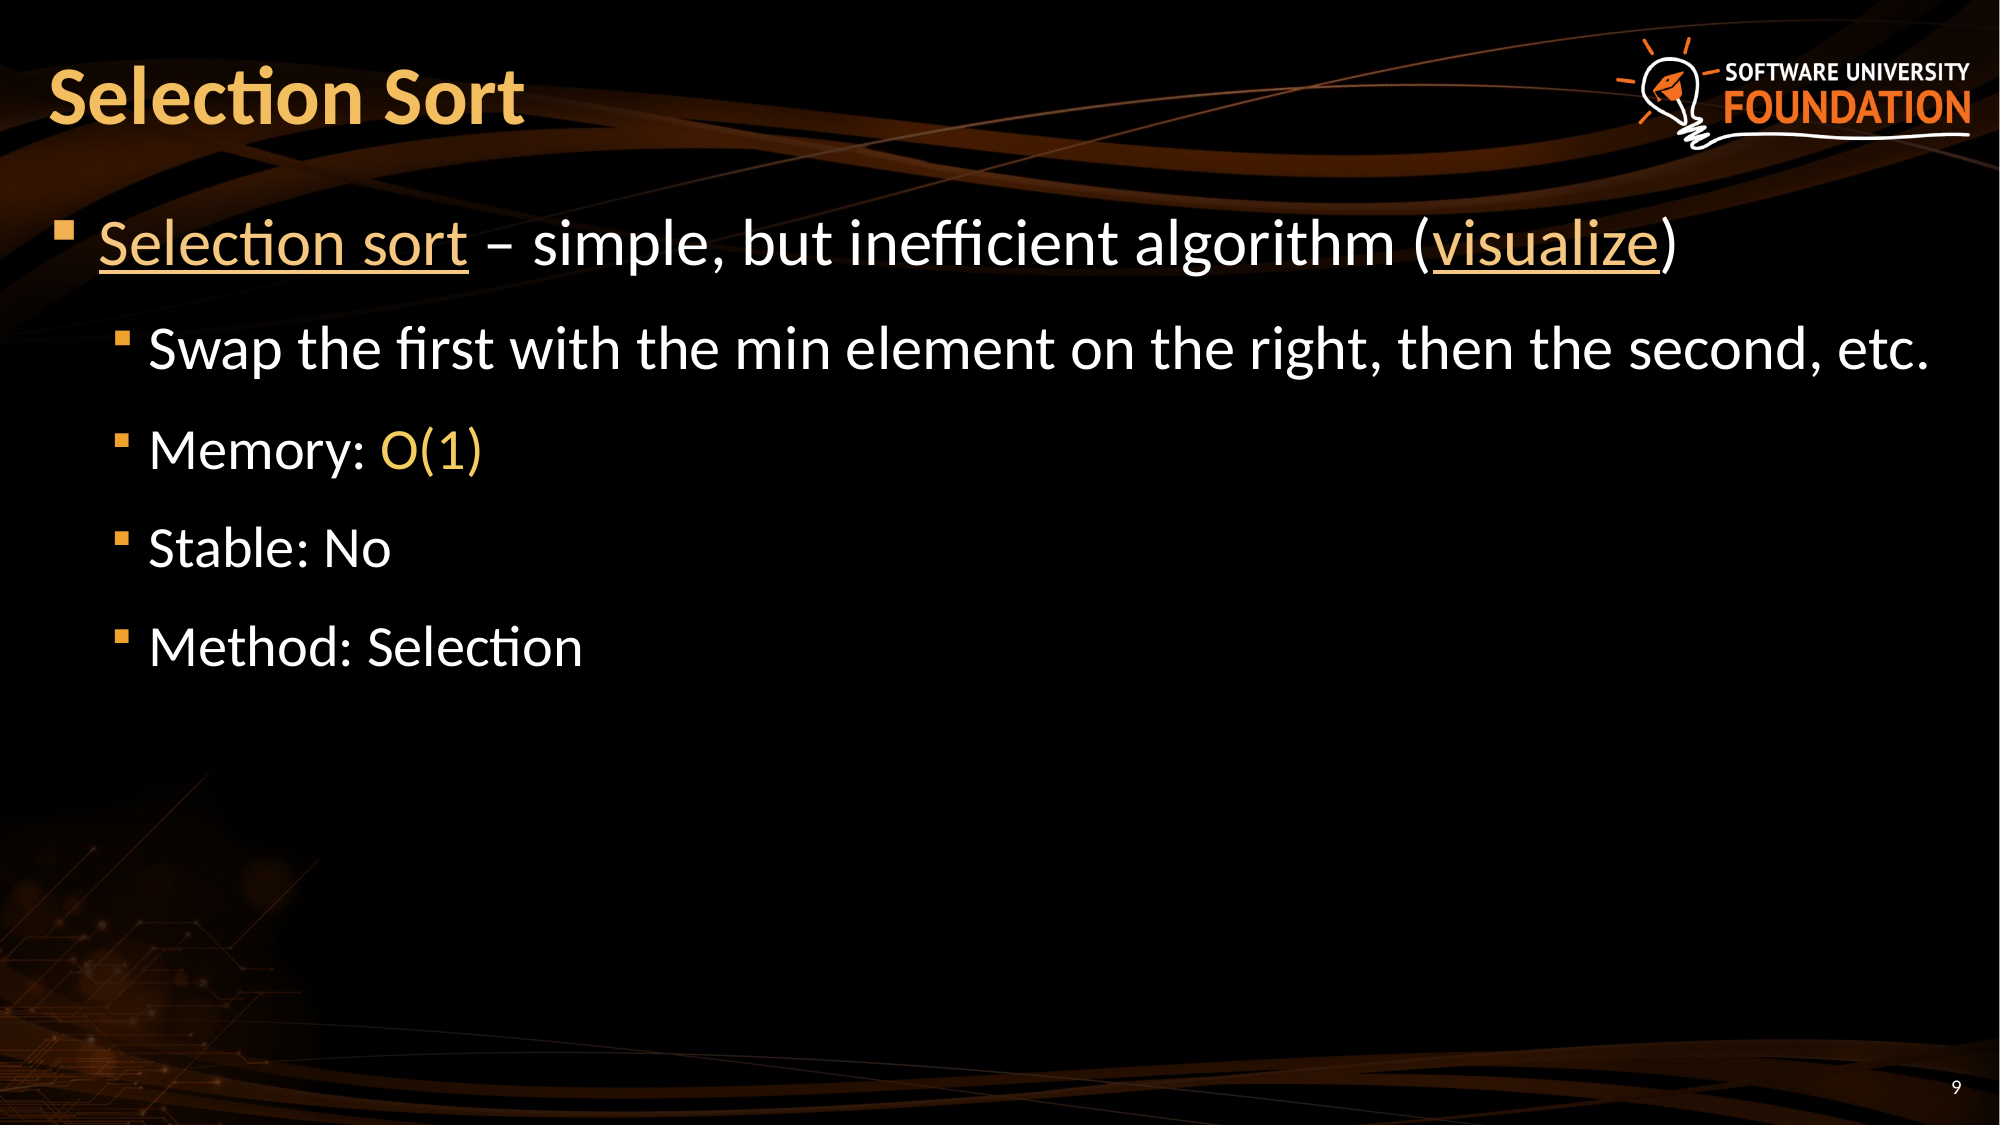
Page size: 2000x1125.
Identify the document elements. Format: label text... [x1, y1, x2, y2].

picture [0, 0, 2000, 1125]
title Selection Sort [30, 6, 1602, 189]
list Selection sort – simple, but inefficient algorithm (visualize) Swap the first with the min element on the right, then the second, etc. Memory: O(1) Stable: No Method: Selection [31, 188, 1968, 1103]
